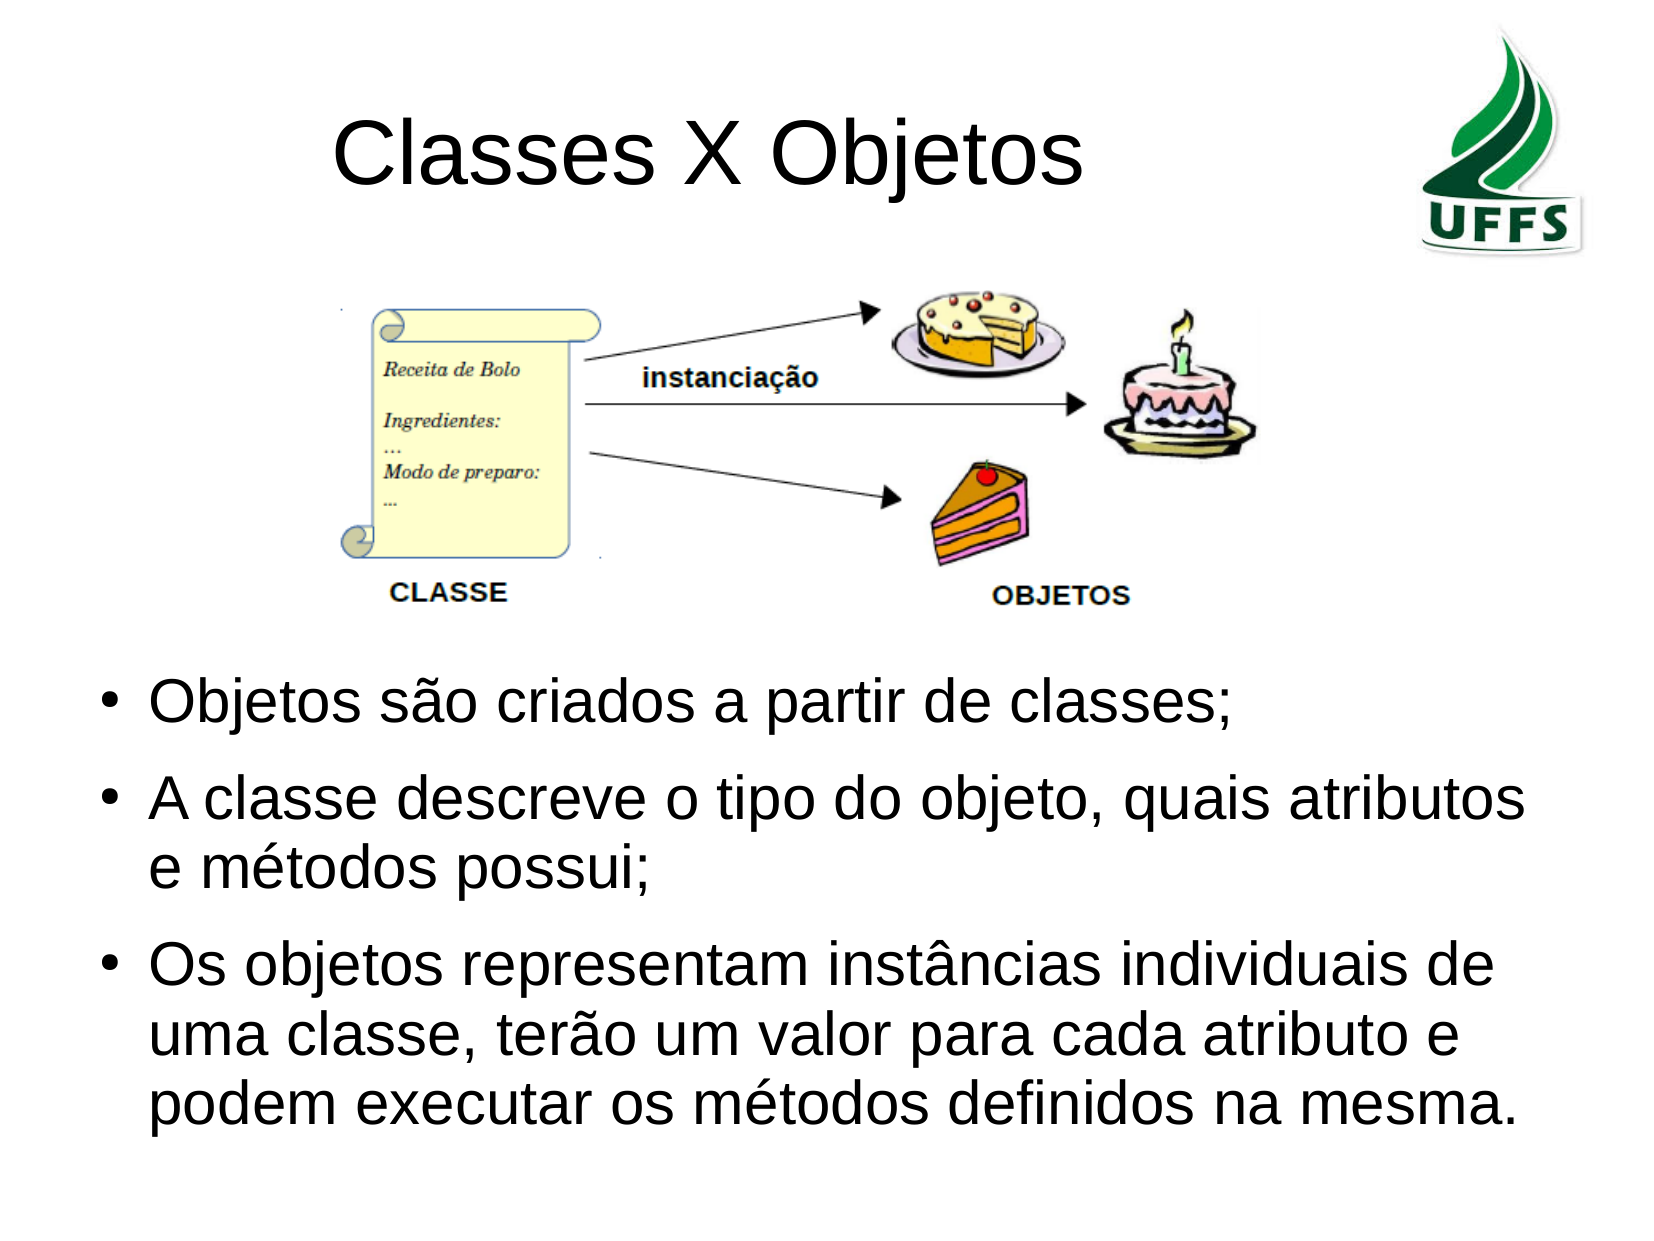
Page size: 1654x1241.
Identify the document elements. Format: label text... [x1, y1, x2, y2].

picture [1381, 20, 1624, 272]
title Classes X Objetos [82, 49, 1335, 257]
list Objetos são criados a partir de classes; A classe descreve o tipo do objeto, quais atributos e métodos possui; Os objetos representam instâncias individuais de uma classe, terão um valor para cada atributo e podem executar os métodos definidos na mesma. [82, 665, 1571, 1146]
picture [250, 290, 1403, 634]
